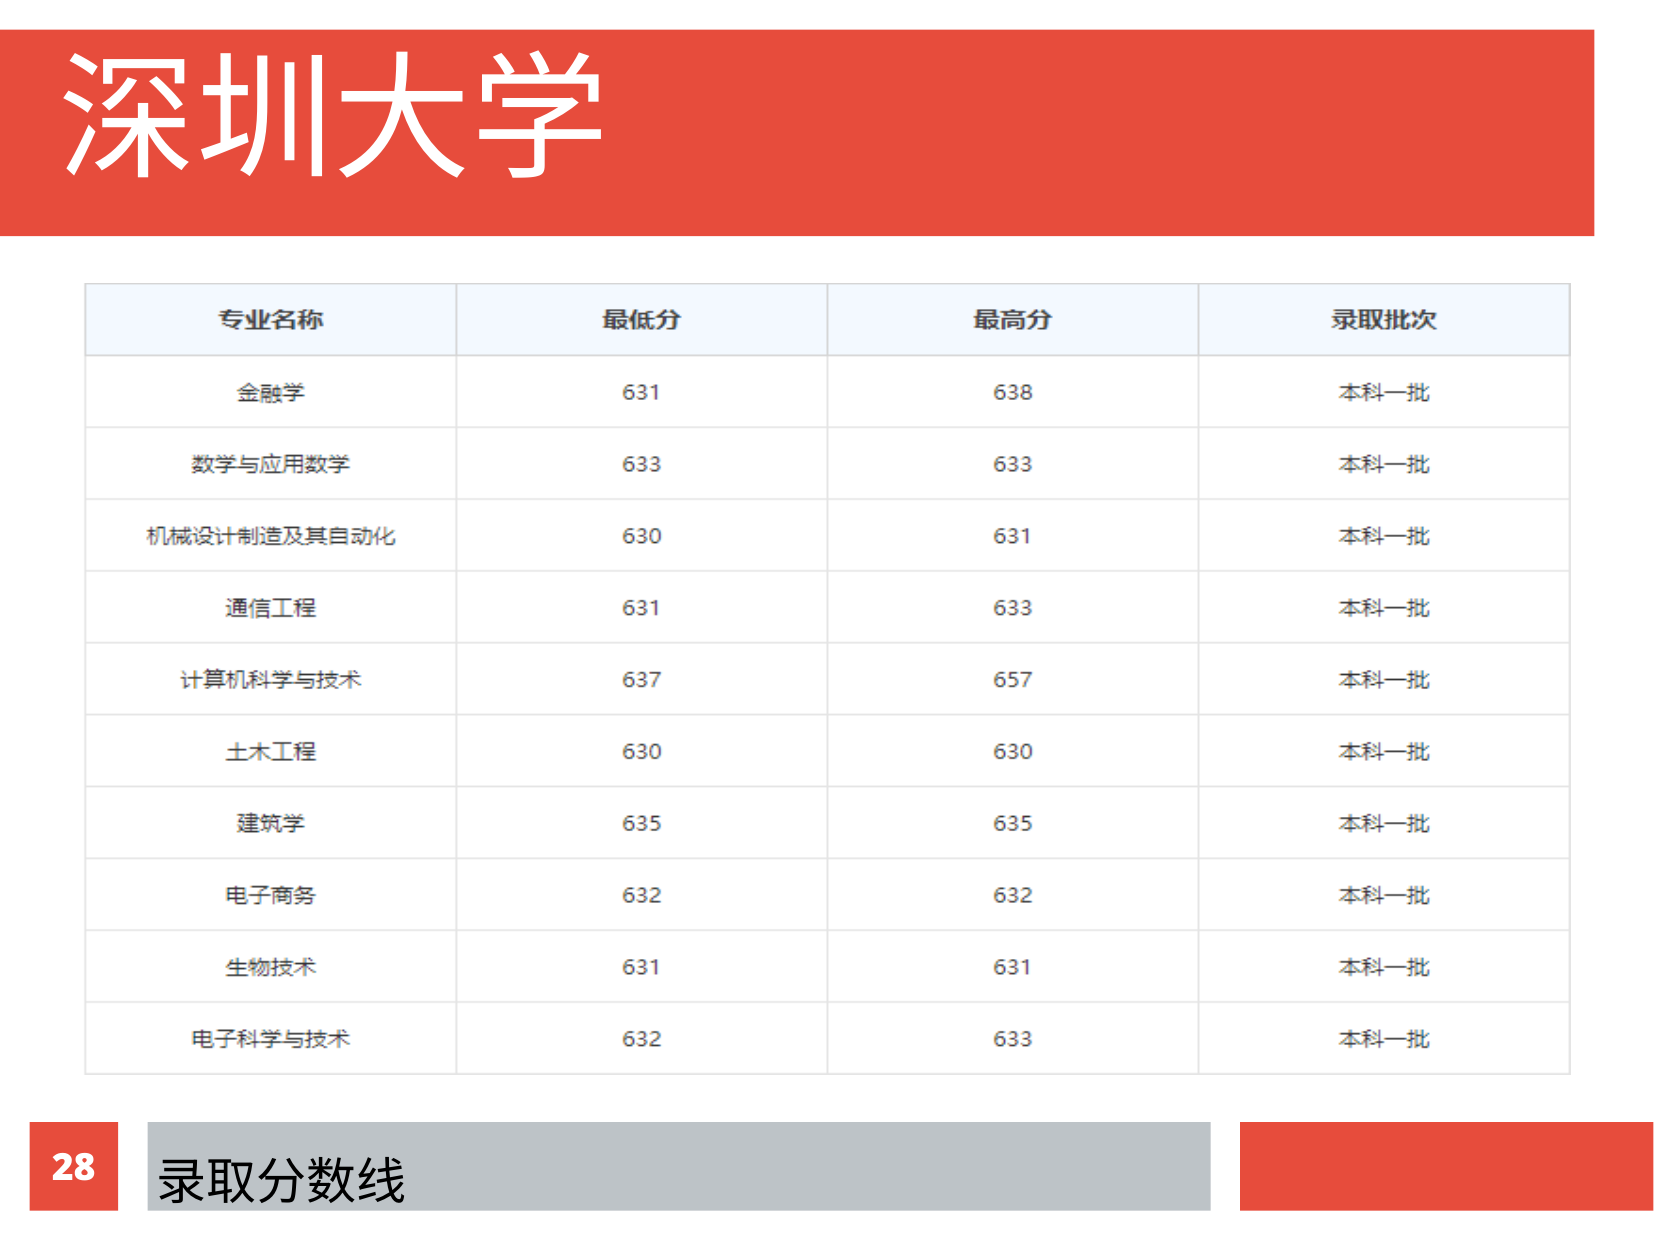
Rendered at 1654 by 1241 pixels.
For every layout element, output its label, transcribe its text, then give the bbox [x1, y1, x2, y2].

title 深圳大学 [59, 59, 1595, 207]
picture [81, 283, 1571, 1075]
text_box 录取分数线 [141, 1133, 898, 1199]
